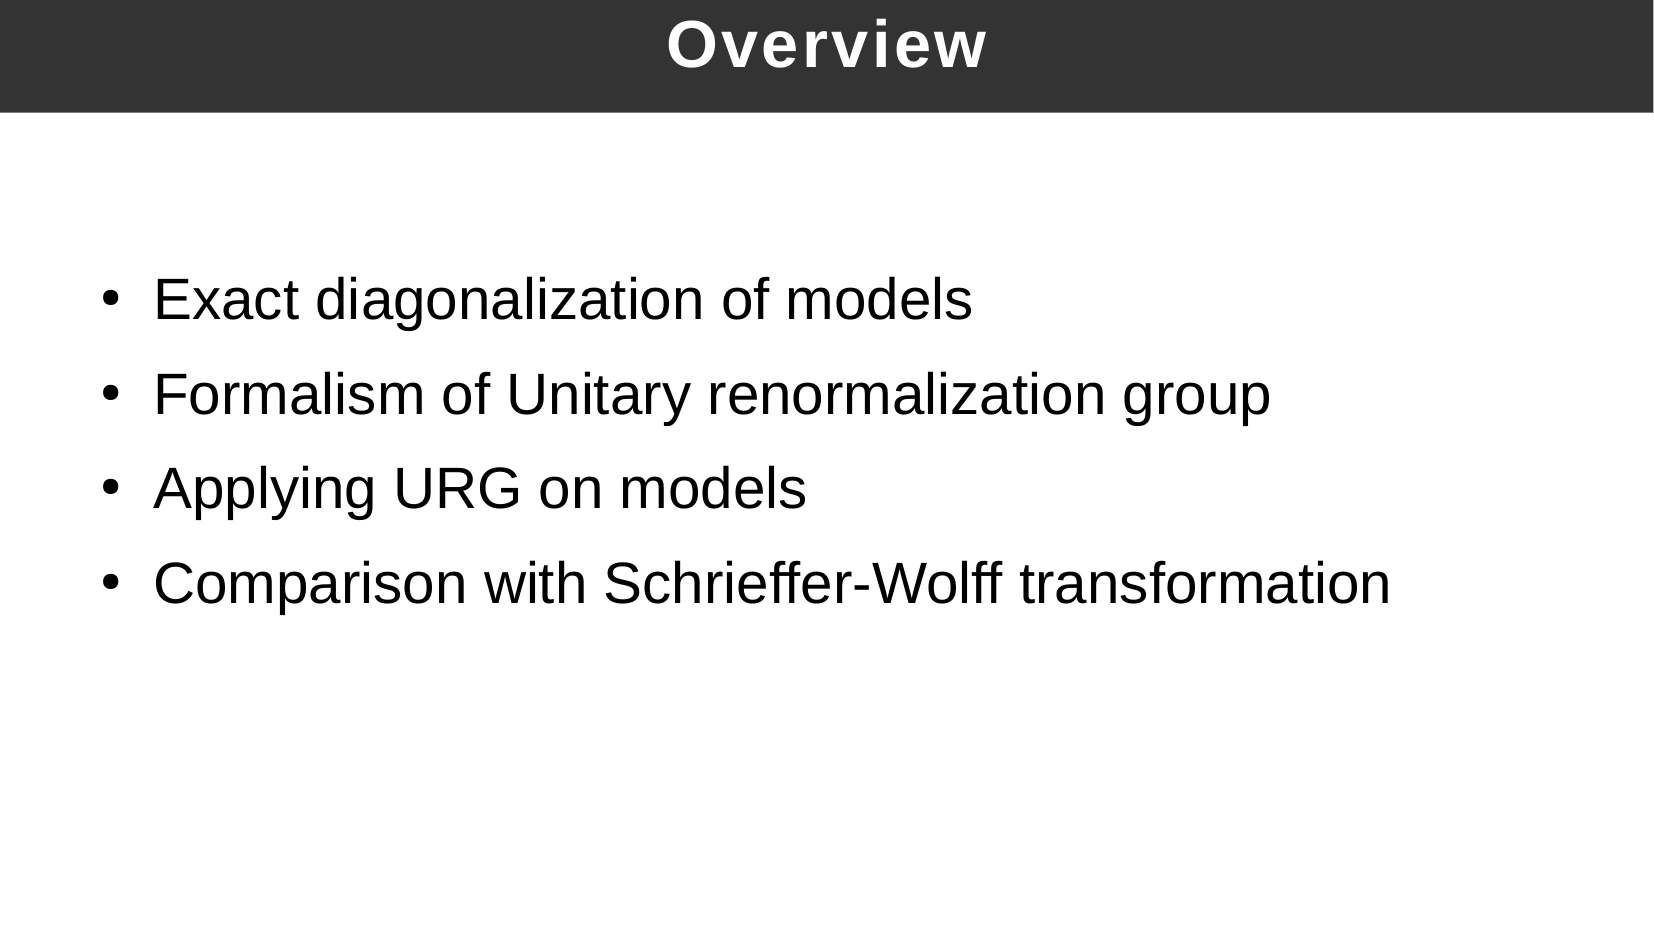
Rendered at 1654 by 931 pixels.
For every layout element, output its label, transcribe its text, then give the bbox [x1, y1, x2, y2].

list Exact diagonalization of models Formalism of Unitary renormalization group Applying URG on models Comparison with Schrieffer-Wolff transformation [82, 267, 1571, 664]
text_box Overview [0, 0, 1654, 113]
